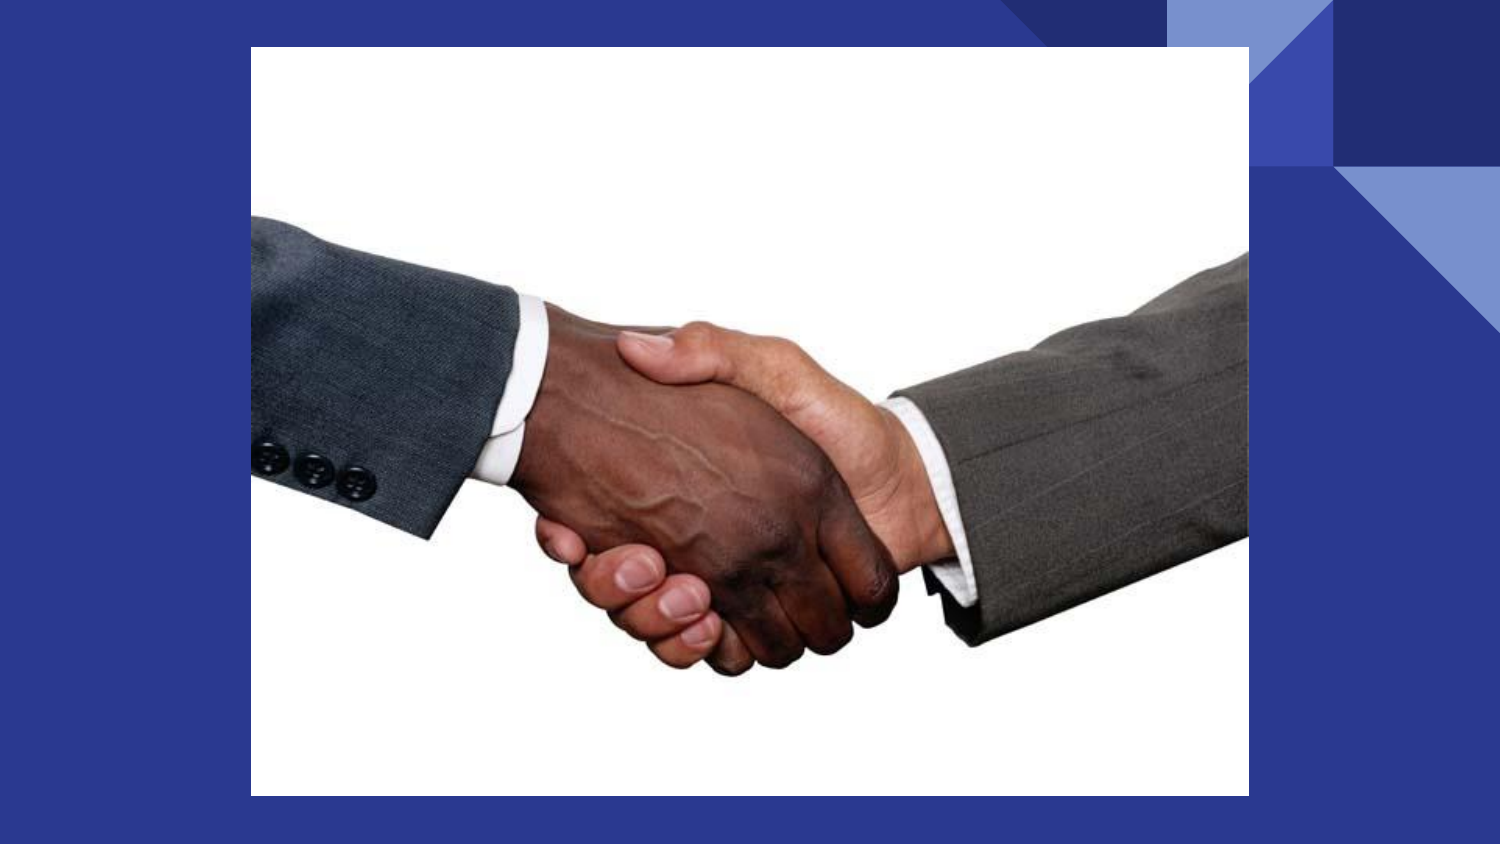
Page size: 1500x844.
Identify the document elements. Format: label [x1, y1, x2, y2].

picture [251, 47, 1249, 796]
